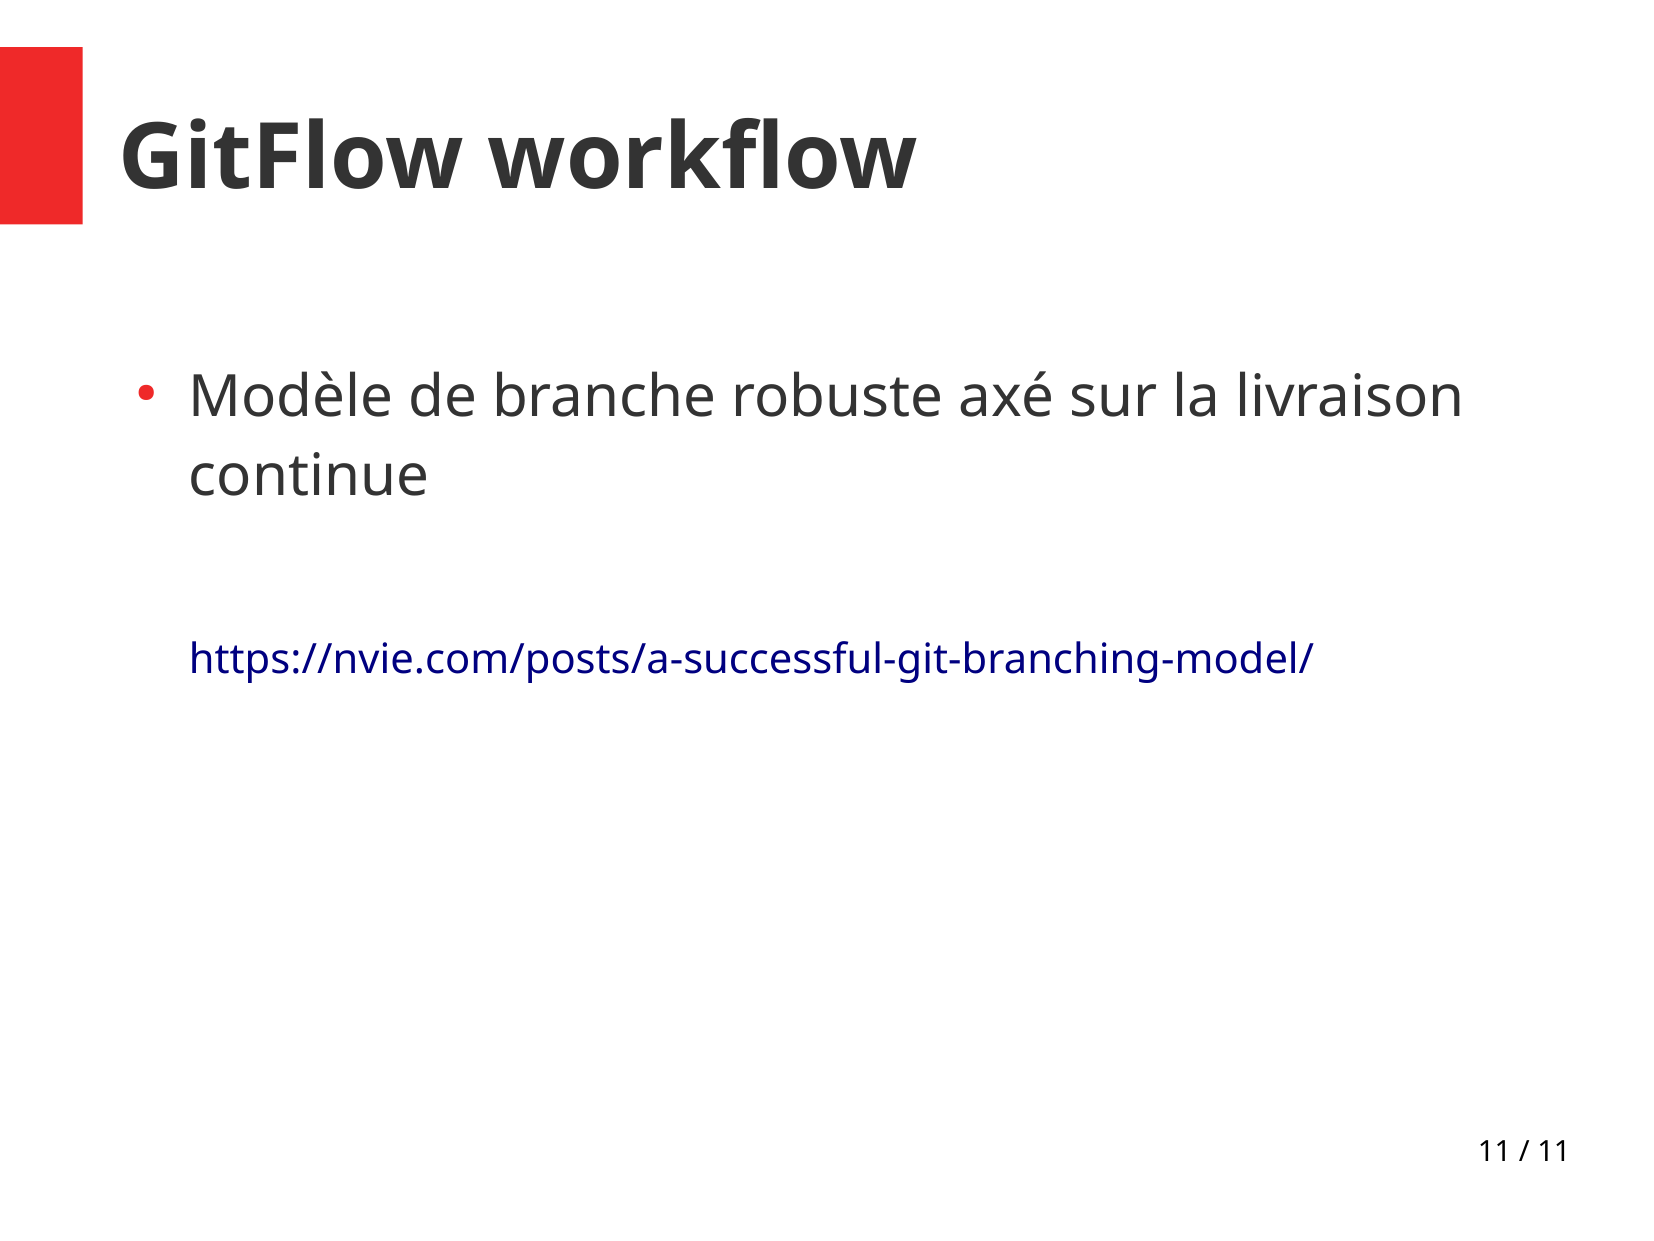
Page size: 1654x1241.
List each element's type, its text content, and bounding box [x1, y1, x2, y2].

list Modèle de branche robuste axé sur la livraison continue https://nvie.com/posts/a-successful-git-branching-model/ [118, 354, 1536, 1074]
title GitFlow workflow [118, 49, 1571, 257]
